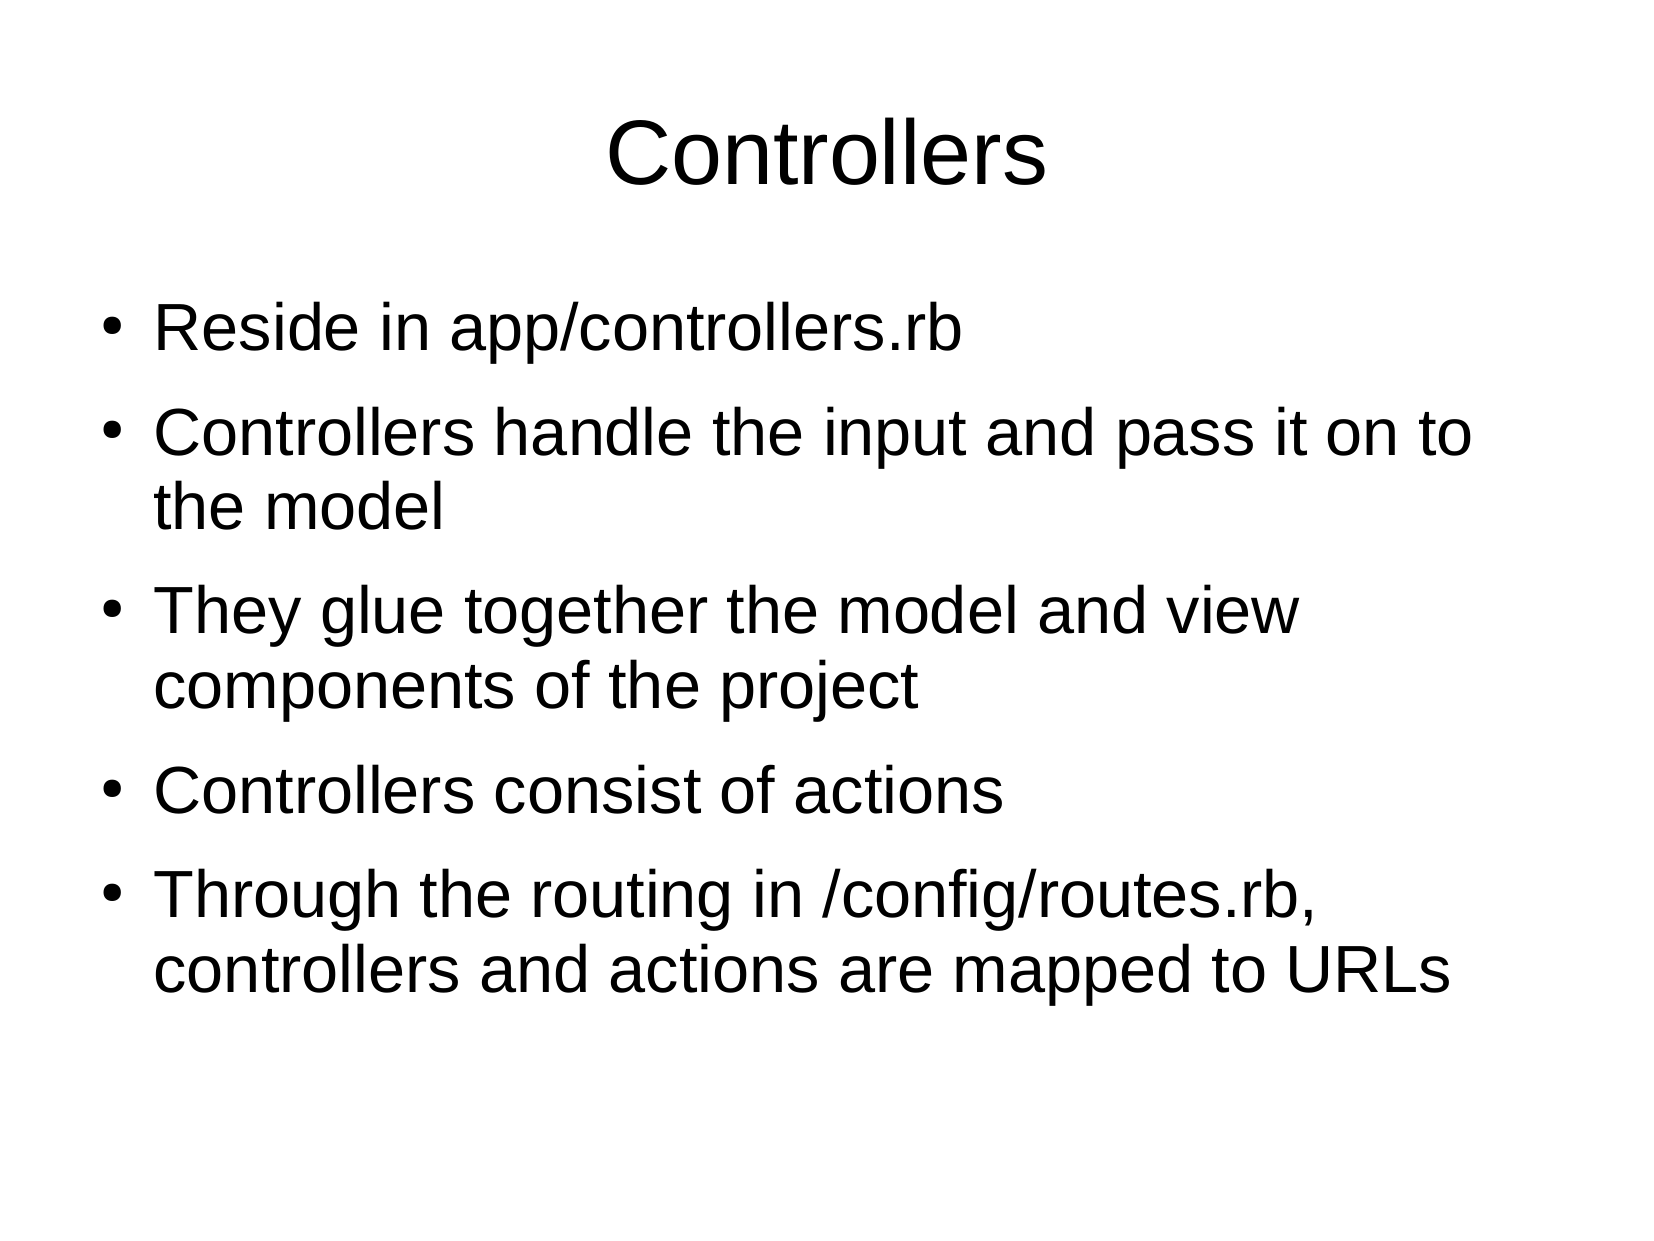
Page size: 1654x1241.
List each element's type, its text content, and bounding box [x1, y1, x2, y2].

title Controllers [82, 49, 1571, 257]
list Reside in app/controllers.rb Controllers handle the input and pass it on to the model They glue together the model and view components of the project Controllers consist of actions Through the routing in /config/routes.rb, controllers and actions are mapped to URLs [82, 290, 1571, 1010]
